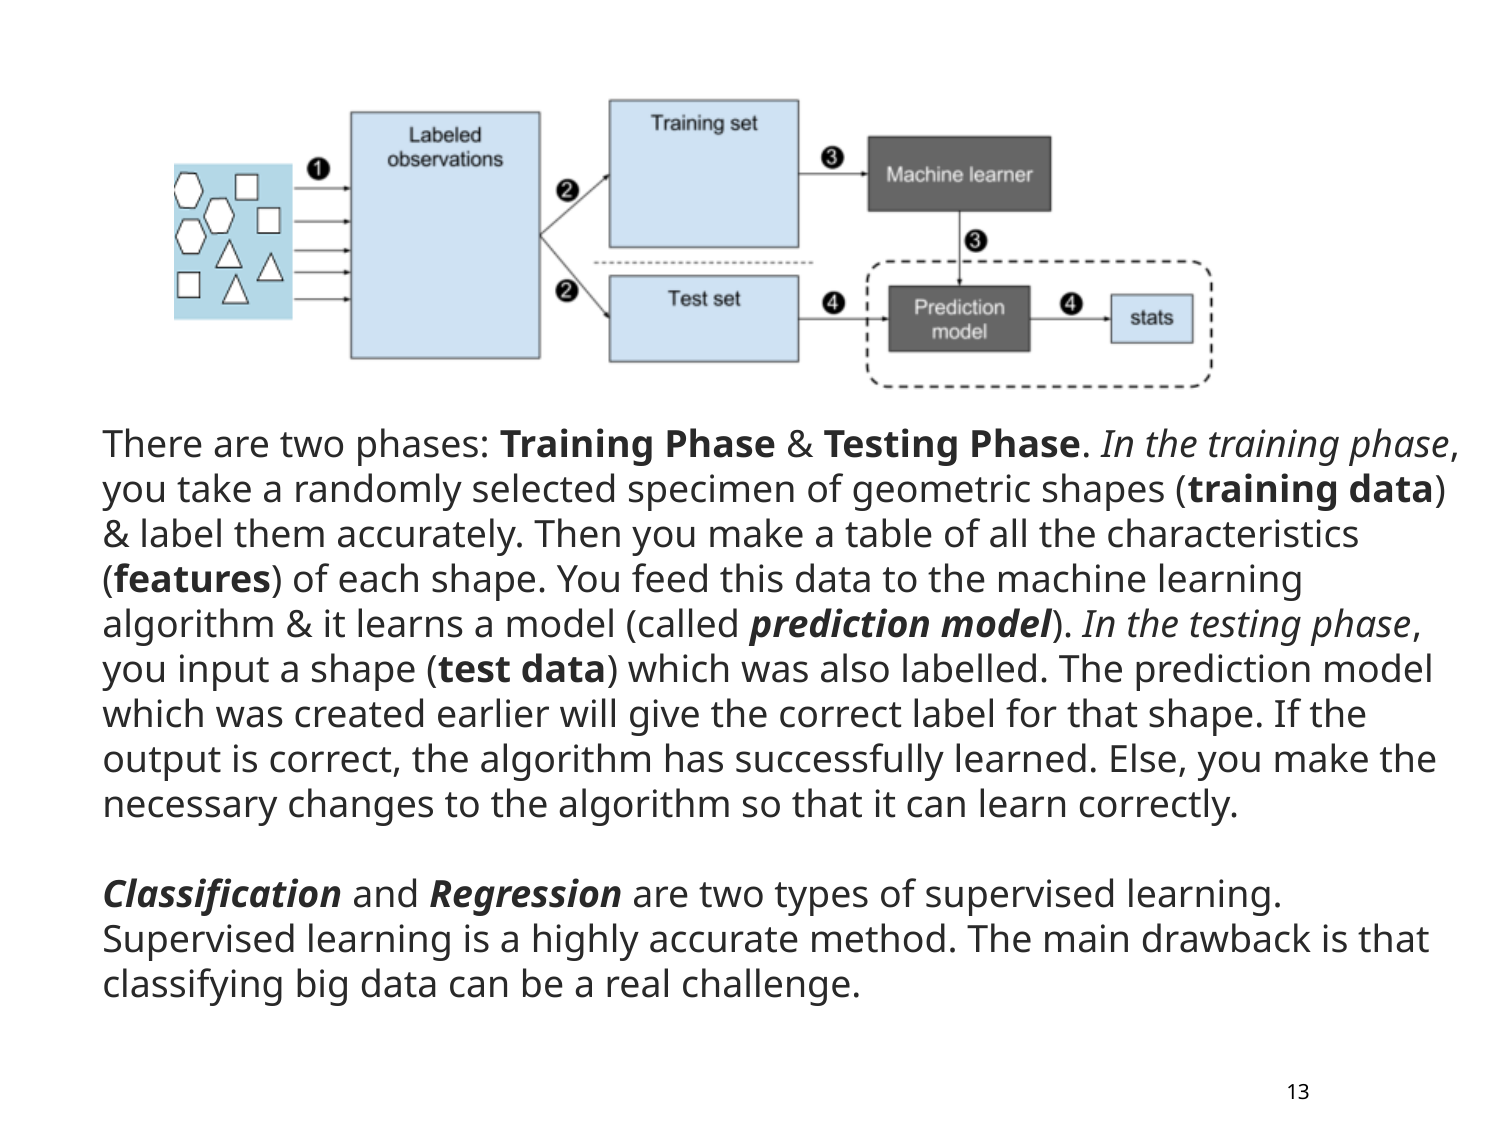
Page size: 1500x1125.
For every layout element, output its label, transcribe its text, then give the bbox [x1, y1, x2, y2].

picture [174, 74, 1222, 399]
slide_number 13 [1279, 1076, 1328, 1125]
text_box There are two phases: Training Phase & Testing Phase. In the training phase, you take a randomly selected specimen of geometric shapes (training data) & label them accurately. Then you make a table of all the characteristics (features) of each shape. You feed this data to the machine learning algorithm & it learns a model (called prediction model). In the testing phase, you input a shape (test data) which was also labelled. The prediction model which was created earlier will give the correct label for that shape. If the output is correct, the algorithm has successfully learned. Else, you make the necessary changes to the algorithm so that it can learn correctly. Classification and Regression are two types of supervised learning. Supervised learning is a highly accurate method. The main drawback is that classifying big data can be a real challenge. [87, 412, 1475, 1013]
